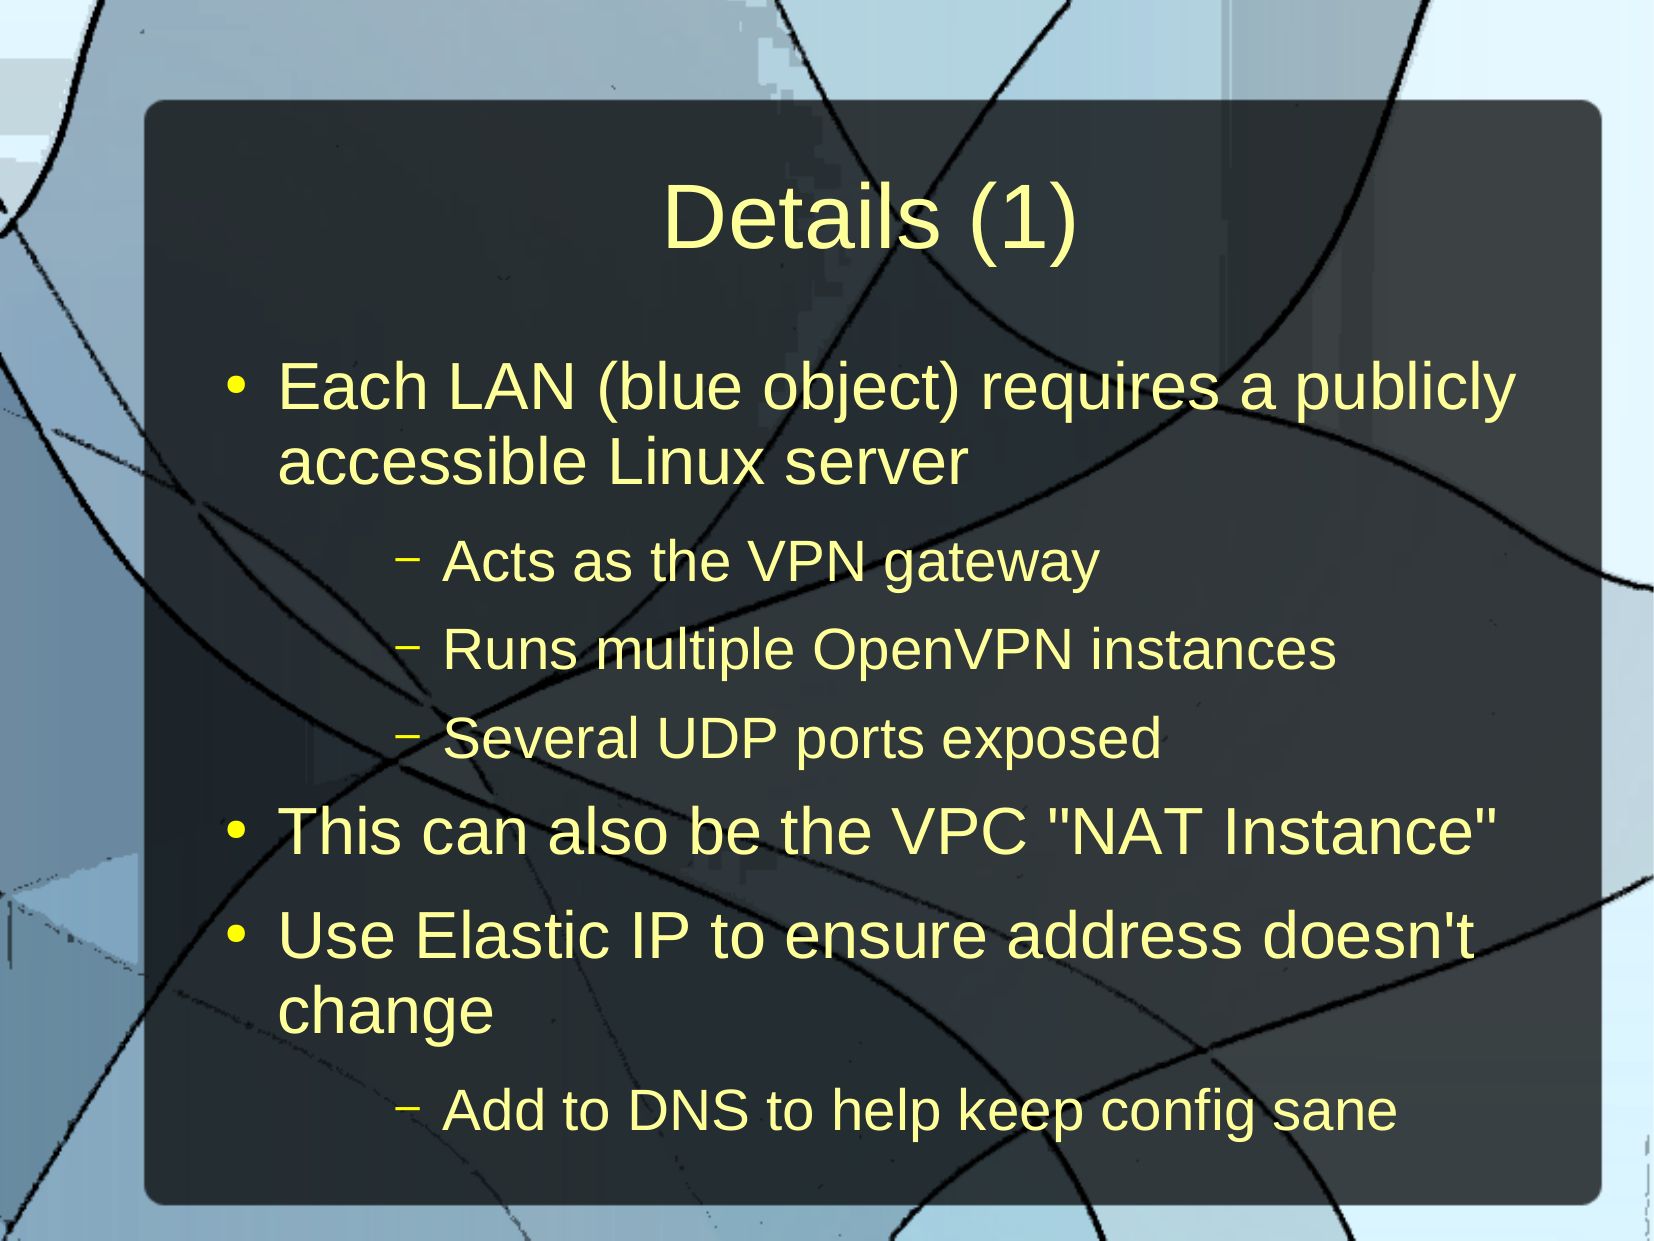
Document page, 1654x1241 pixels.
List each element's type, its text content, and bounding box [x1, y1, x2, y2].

list Each LAN (blue object) requires a publicly accessible Linux server Acts as the VPN gateway Runs multiple OpenVPN instances Several UDP ports exposed This can also be the VPC "NAT Instance" Use Elastic IP to ensure address doesn't change Add to DNS to help keep config sane [206, 349, 1571, 1143]
title Details (1) [159, 108, 1583, 325]
picture [0, 0, 1654, 1241]
